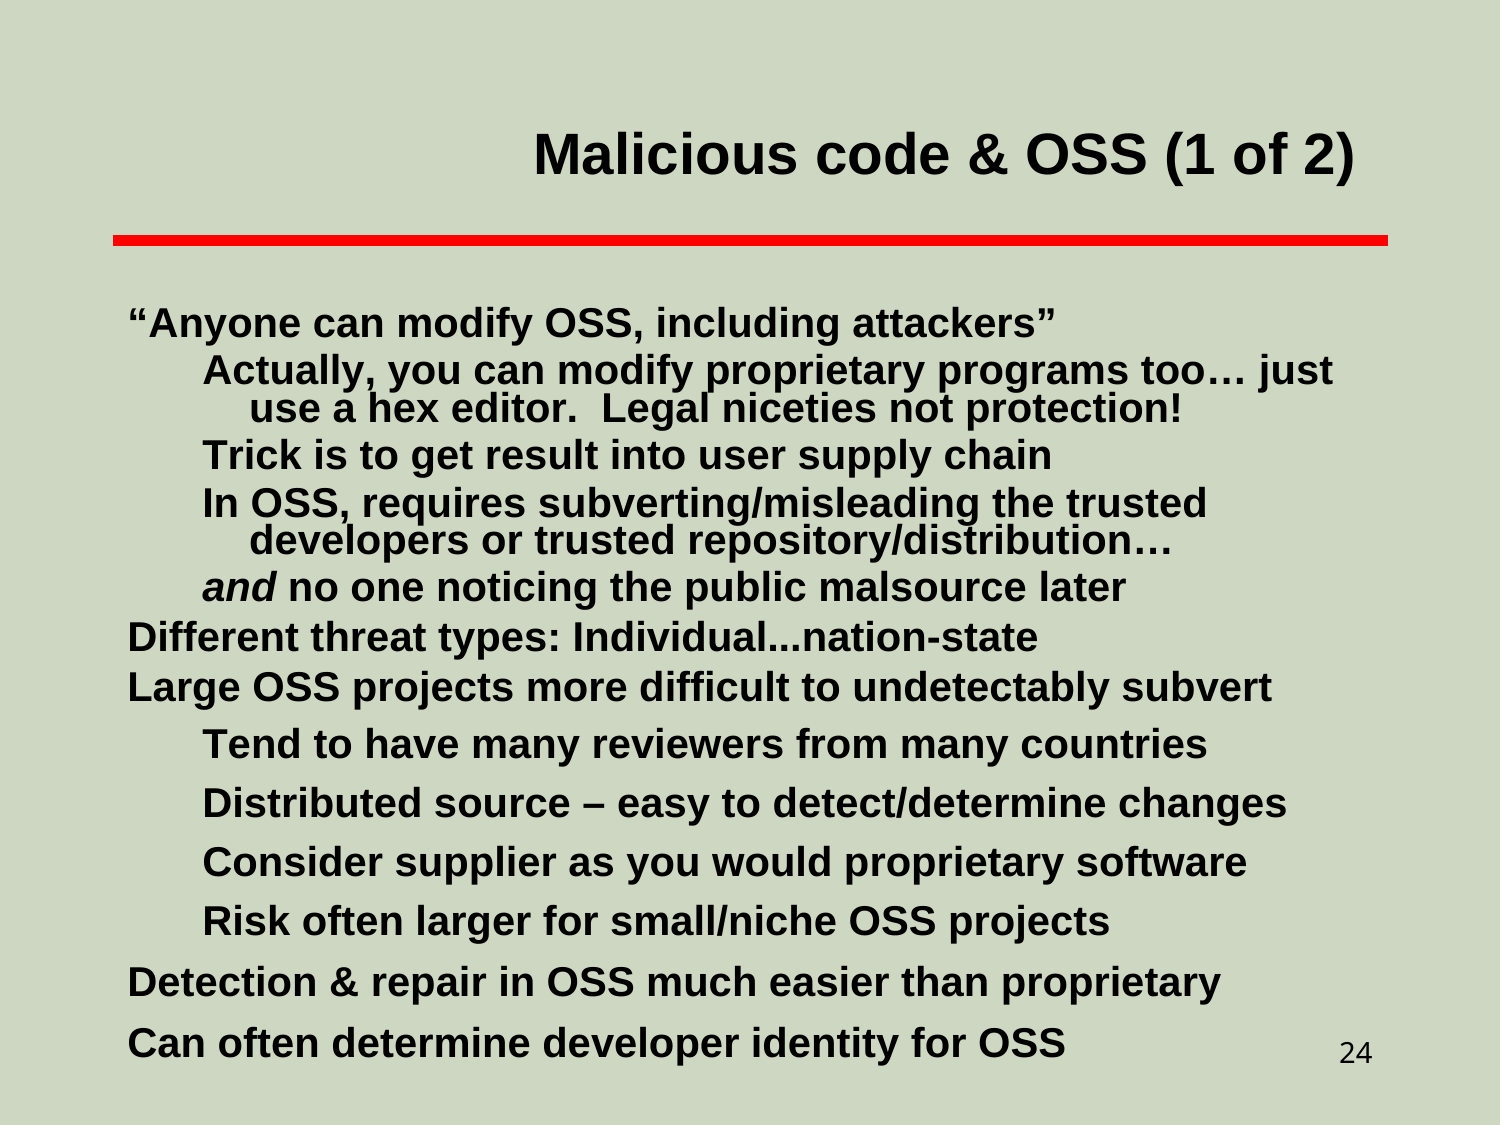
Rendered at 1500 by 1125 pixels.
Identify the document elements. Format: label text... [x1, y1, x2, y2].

list “Anyone can modify OSS, including attackers” Actually, you can modify proprietary programs too… just use a hex editor. Legal niceties not protection! Trick is to get result into user supply chain In OSS, requires subverting/misleading the trusted developers or trusted repository/distribution… and no one noticing the public malsource later Different threat types: Individual...nation-state Large OSS projects more difficult to undetectably subvert Tend to have many reviewers from many countries Distributed source – easy to detect/determine changes Consider supplier as you would proprietary software Risk often larger for small/niche OSS projects Detection & repair in OSS much easier than proprietary Can often determine developer identity for OSS [112, 299, 1388, 1084]
title Malicious code & OSS (1 of 2) [337, 85, 1388, 224]
